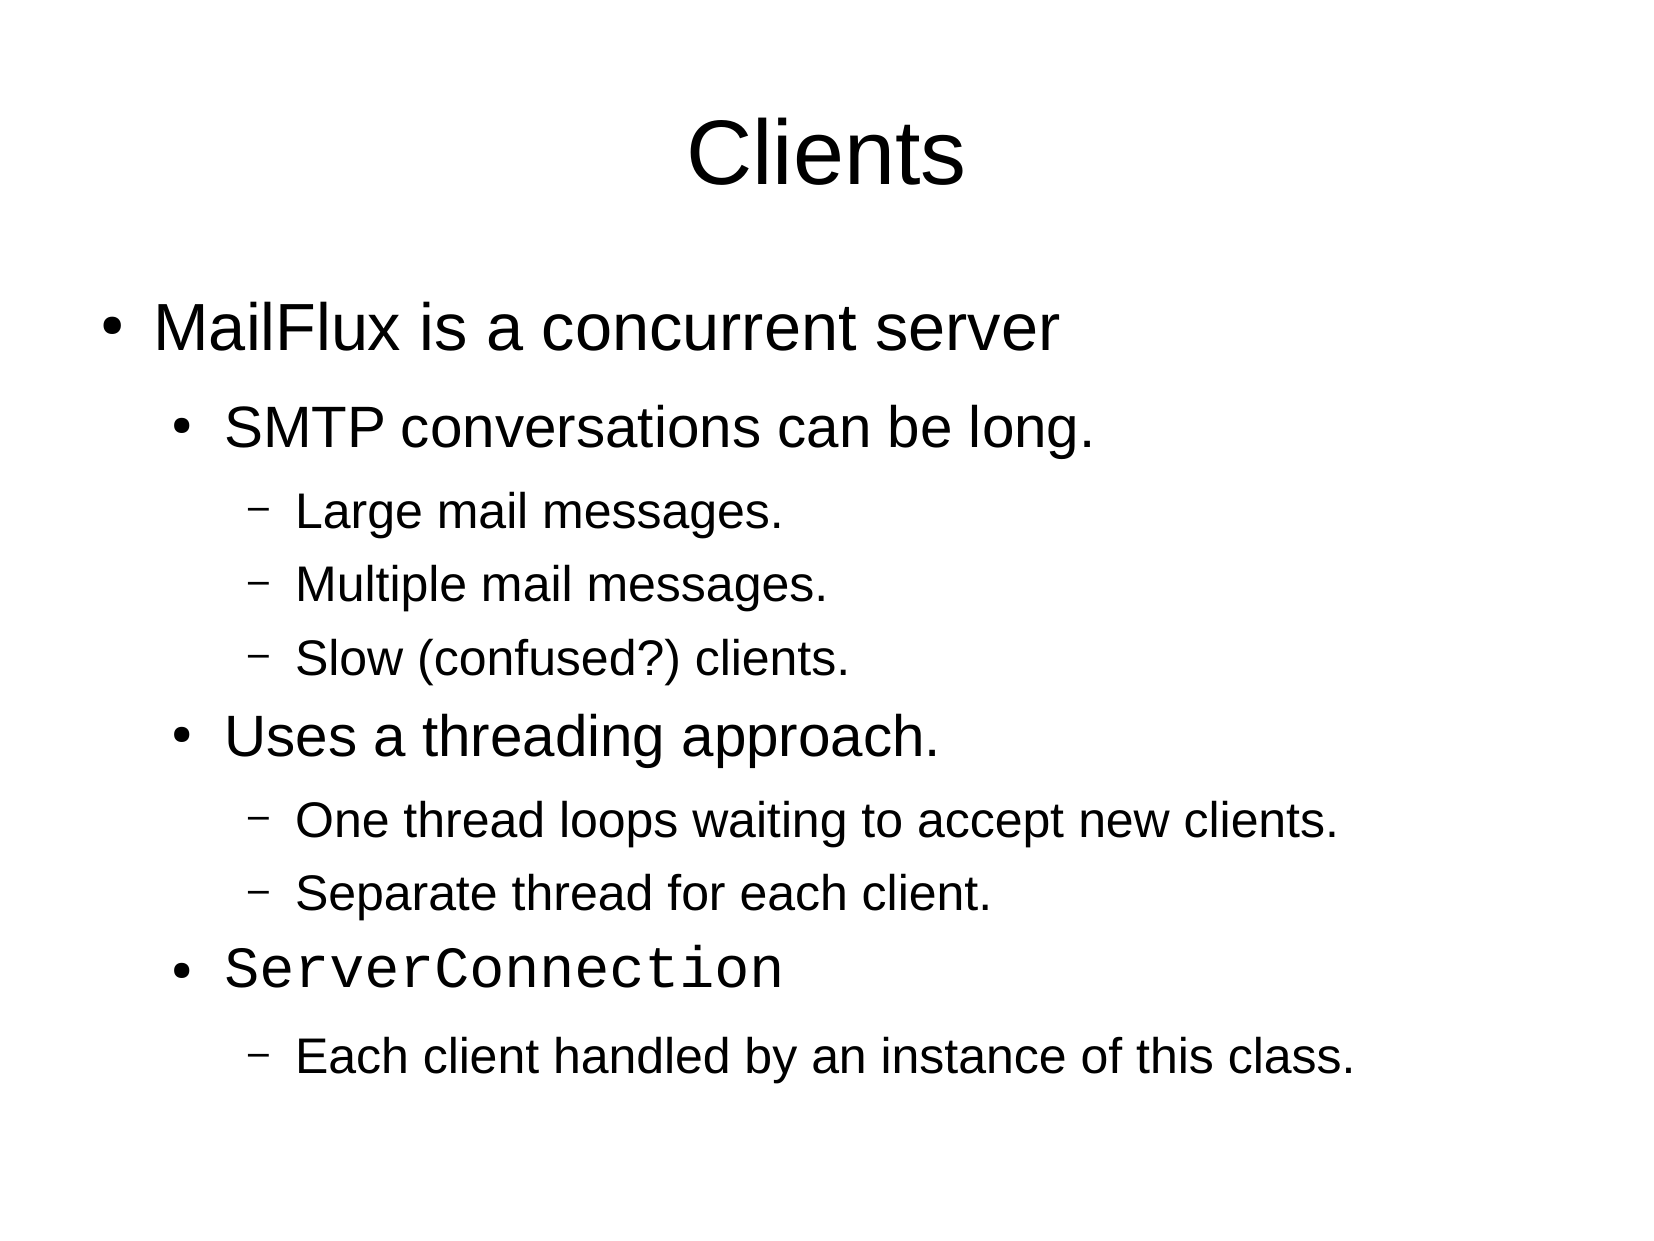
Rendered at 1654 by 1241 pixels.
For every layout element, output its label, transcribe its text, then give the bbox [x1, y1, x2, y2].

title Clients [82, 49, 1571, 257]
list MailFlux is a concurrent server SMTP conversations can be long. Large mail messages. Multiple mail messages. Slow (confused?) clients. Uses a threading approach. One thread loops waiting to accept new clients. Separate thread for each client. ServerConnection Each client handled by an instance of this class. [82, 290, 1571, 1094]
